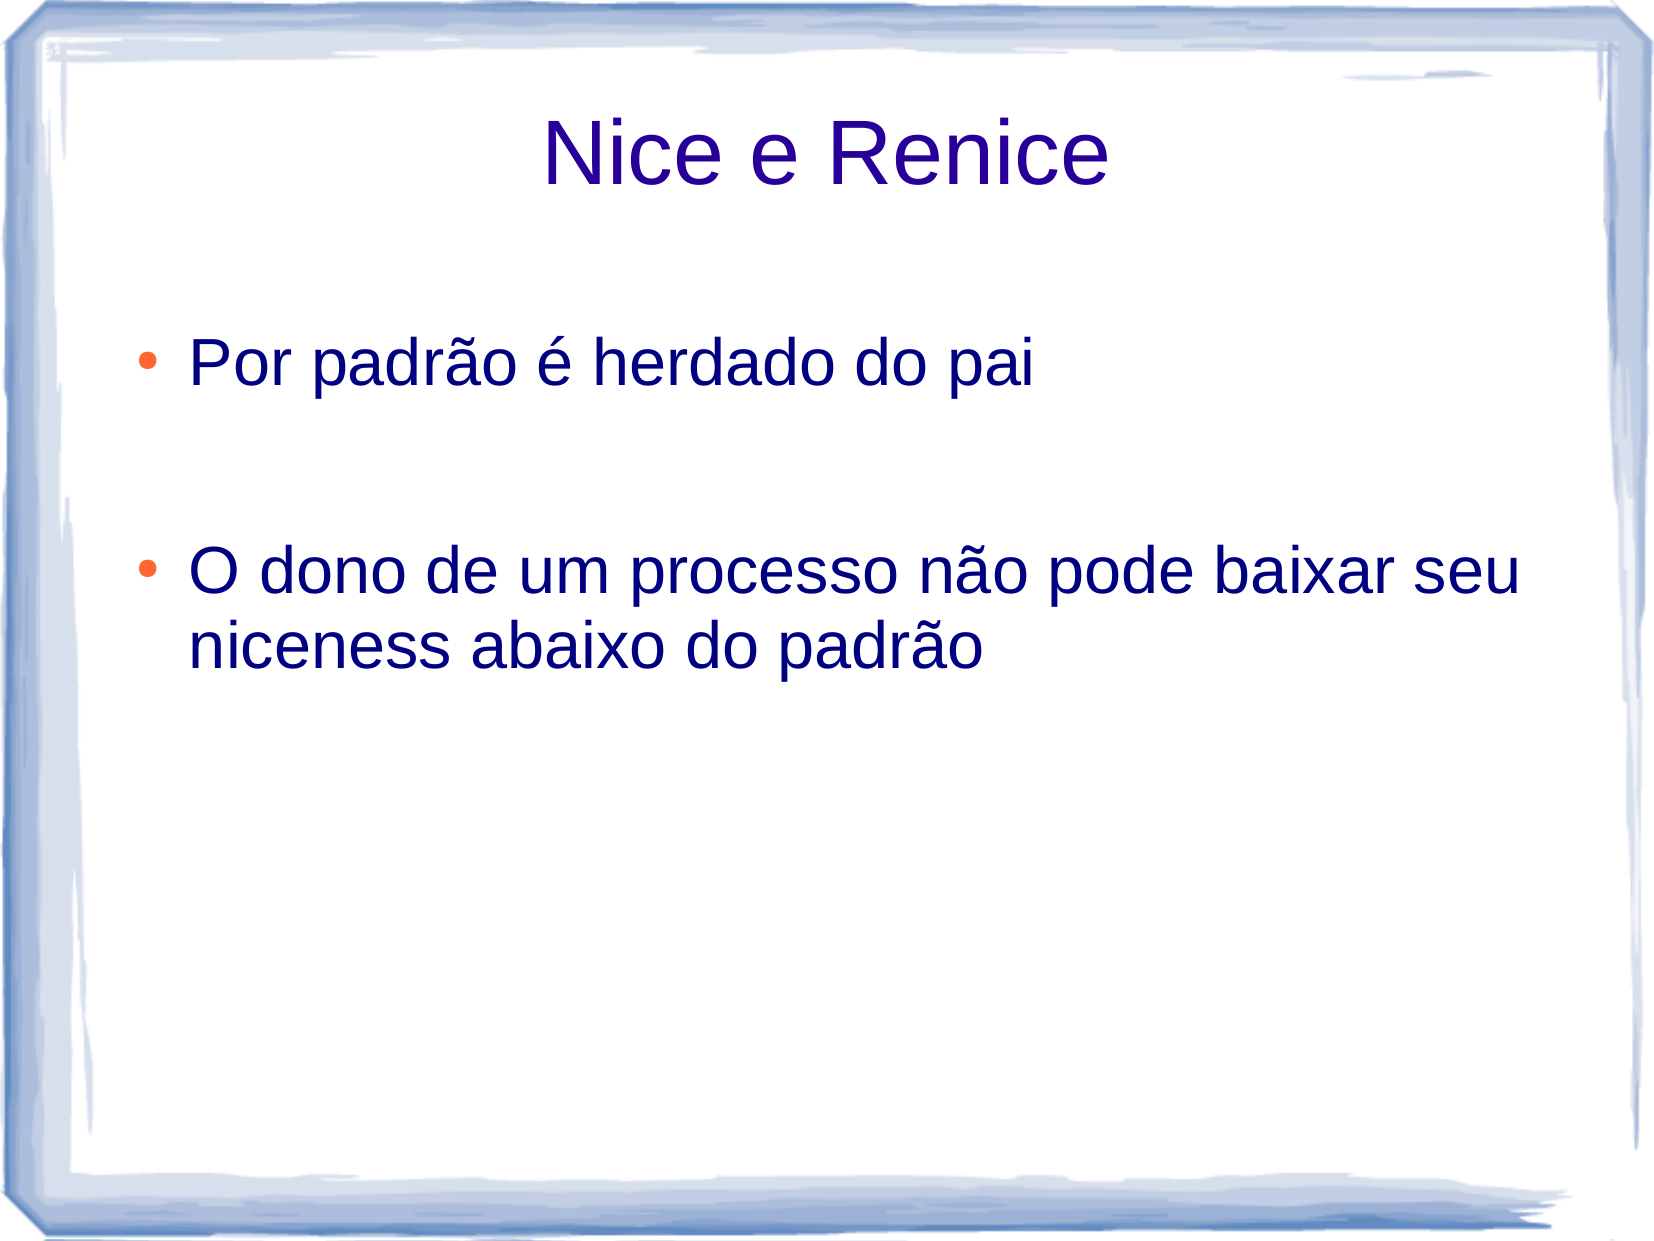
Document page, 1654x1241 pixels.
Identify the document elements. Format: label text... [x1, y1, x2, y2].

picture [0, 0, 1654, 1241]
title Nice e Renice [82, 49, 1571, 257]
list Por padrão é herdado do pai O dono de um processo não pode baixar seu niceness abaixo do padrão [118, 324, 1571, 1045]
